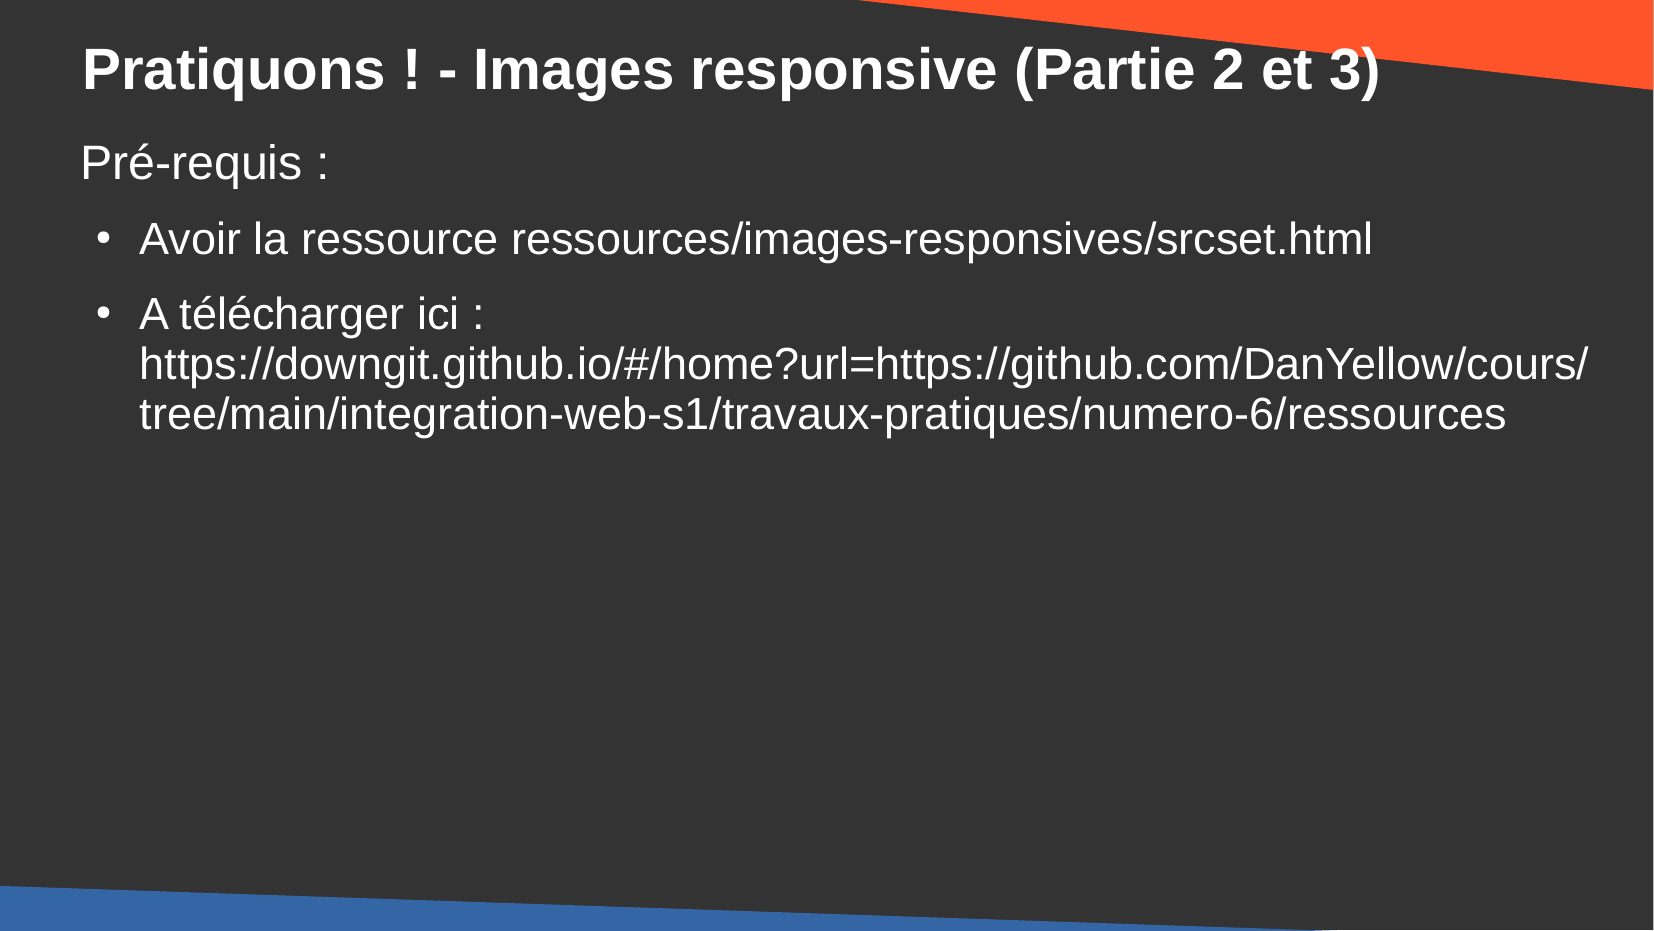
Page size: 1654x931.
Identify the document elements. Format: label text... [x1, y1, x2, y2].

title Pratiquons ! - Images responsive (Partie 2 et 3) [82, 37, 1571, 114]
text_box [0, 885, 1337, 931]
list Pré-requis : Avoir la ressource ressources/images-responsives/srcset.html A télécharger ici : https://downgit.github.io/#/home?url=https://github.com/DanYellow/cours/tree/main/integration-web-s1/travaux-pratiques/numero-6/ressources [80, 135, 1620, 473]
text_box [857, 0, 1654, 90]
